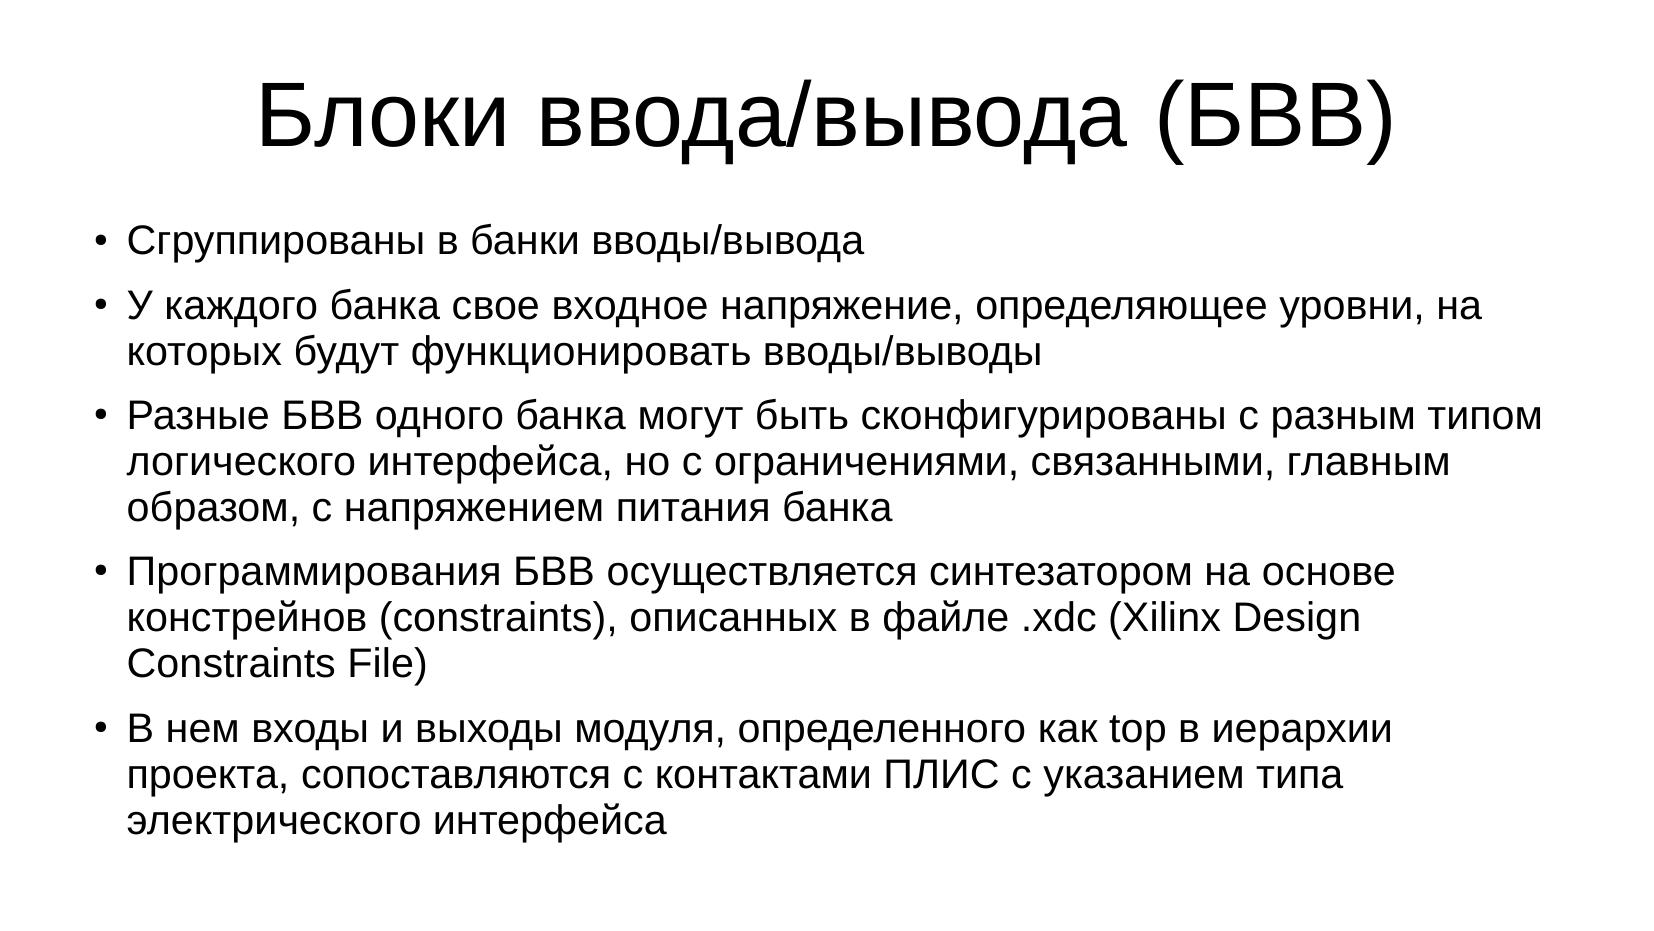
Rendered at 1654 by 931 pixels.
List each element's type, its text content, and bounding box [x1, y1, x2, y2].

title Блоки ввода/вывода (БВВ) [82, 37, 1571, 193]
list Сгруппированы в банки вводы/вывода У каждого банка свое входное напряжение, определяющее уровни, на которых будут функционировать вводы/выводы Разные БВВ одного банка могут быть сконфигурированы с разным типом логического интерфейса, но с ограничениями, связанными, главным образом, с напряжением питания банка Программирования БВВ осуществляется синтезатором на основе констрейнов (constraints), описанных в файле .xdc (Xilinx Design Constraints File) В нем входы и выходы модуля, определенного как top в иерархии проекта, сопоставляются с контактами ПЛИС с указанием типа электрического интерфейса [82, 217, 1546, 856]
